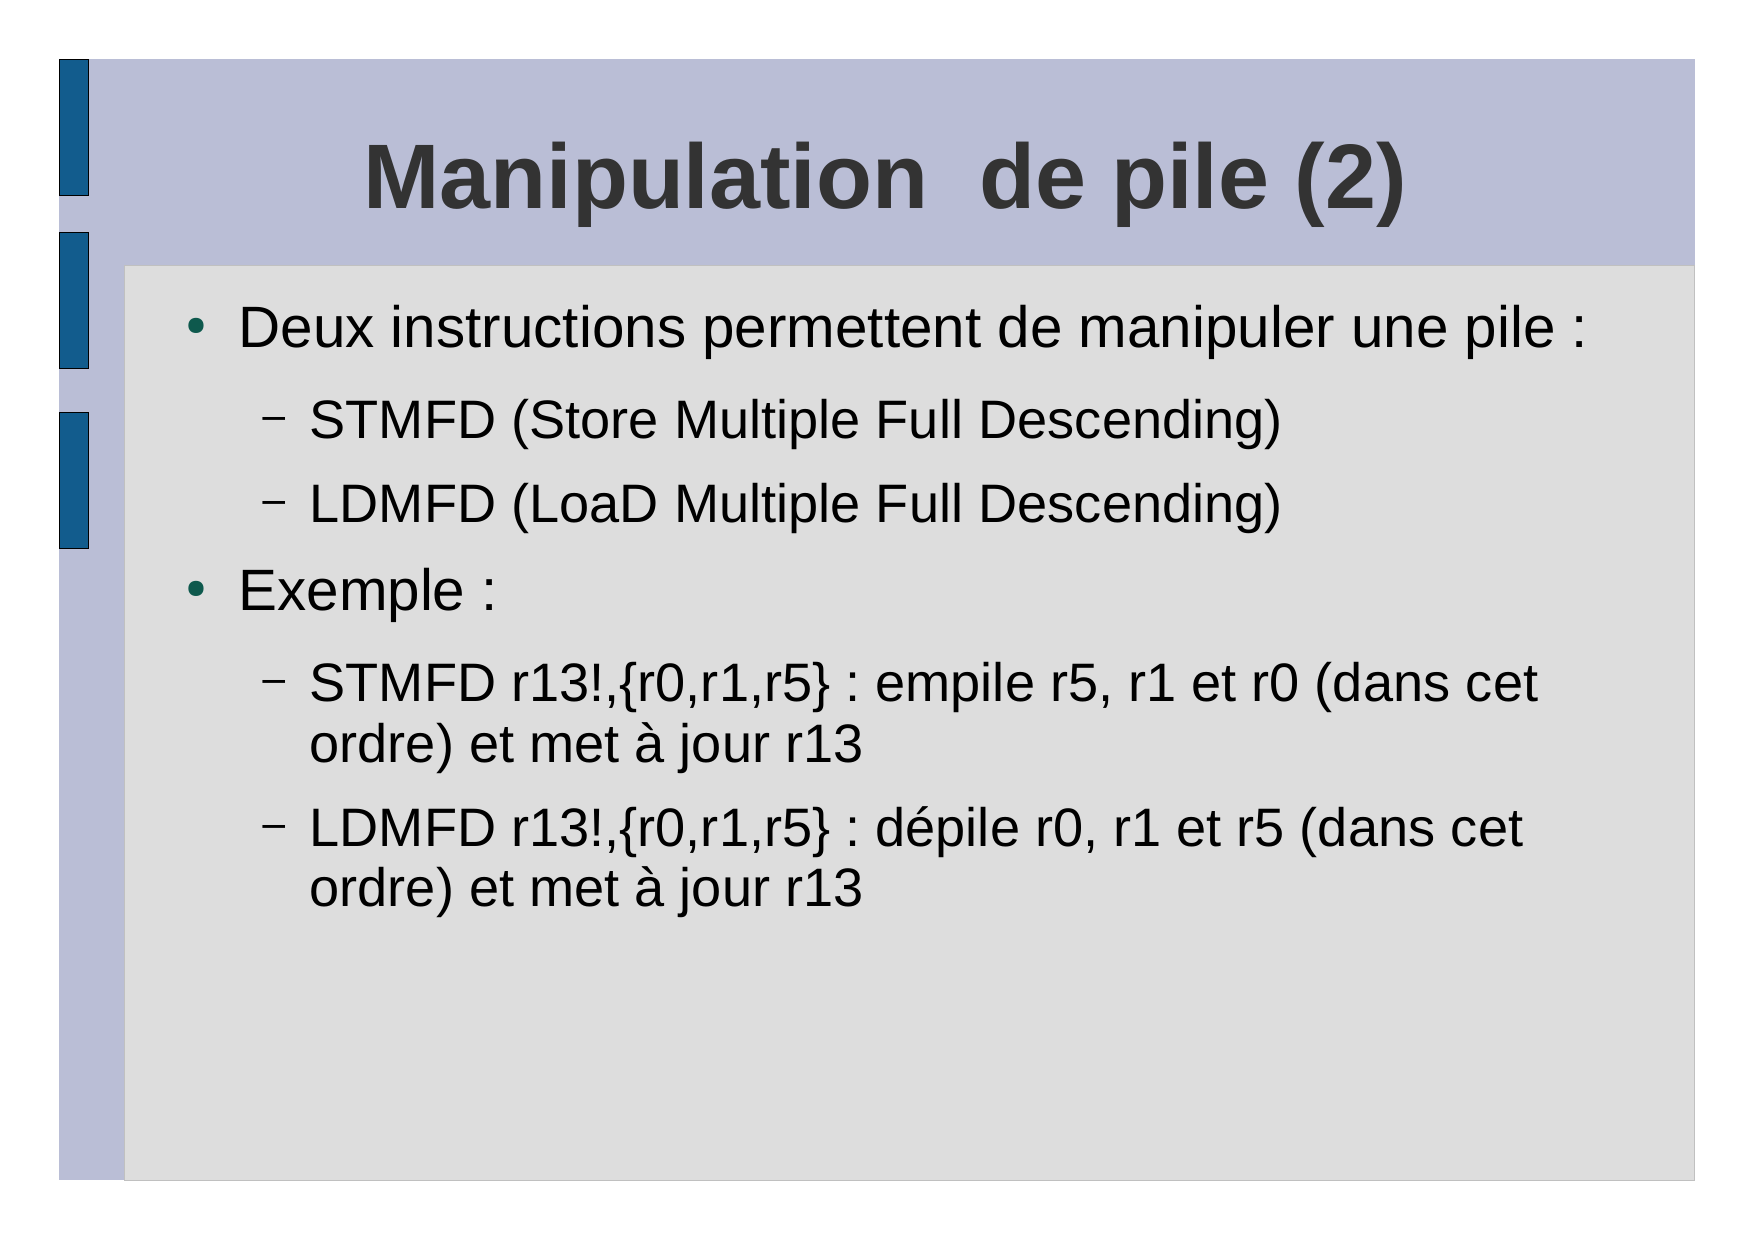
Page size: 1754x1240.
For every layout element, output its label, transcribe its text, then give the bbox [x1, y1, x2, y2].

title Manipulation de pile (2) [118, 88, 1654, 266]
list Deux instructions permettent de manipuler une pile : STMFD (Store Multiple Full Descending) LDMFD (LoaD Multiple Full Descending) Exemple : STMFD r13!,{r0,r1,r5} : empile r5, r1 et r0 (dans cet ordre) et met à jour r13 LDMFD r13!,{r0,r1,r5} : dépile r0, r1 et r5 (dans cet ordre) et met à jour r13 [167, 295, 1595, 1093]
